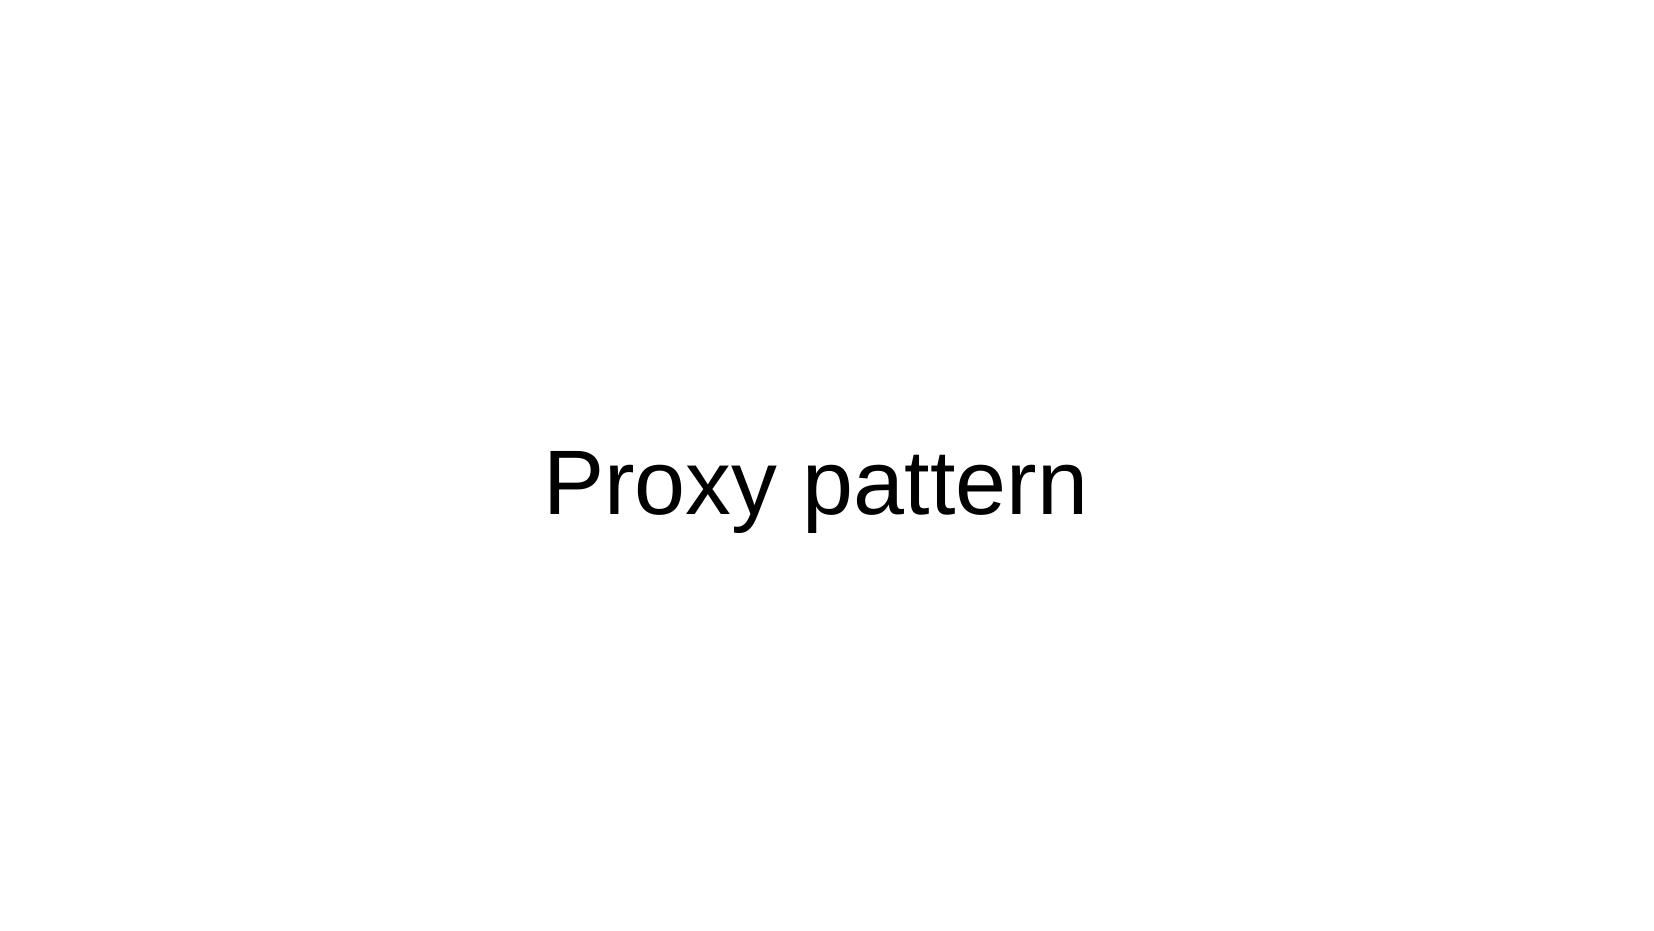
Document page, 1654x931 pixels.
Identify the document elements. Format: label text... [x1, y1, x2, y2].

title Proxy pattern [71, 405, 1561, 561]
